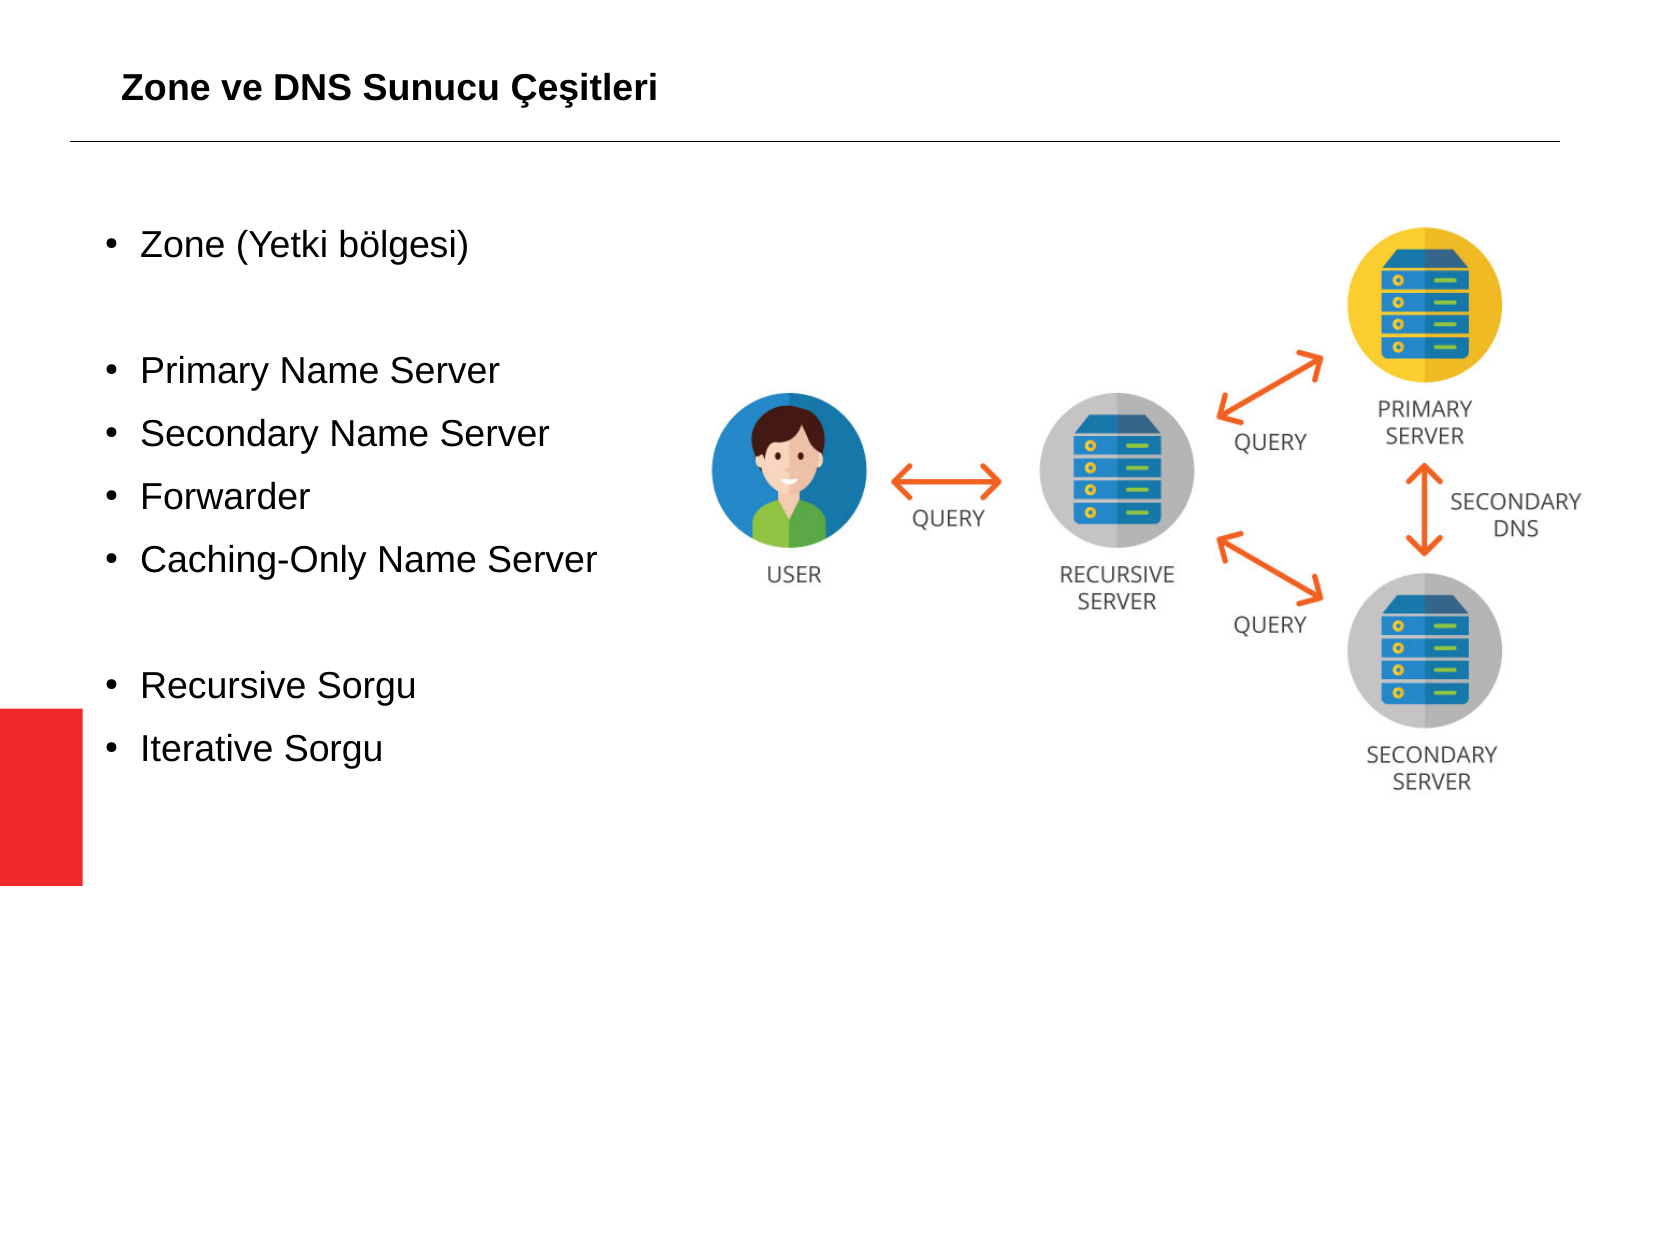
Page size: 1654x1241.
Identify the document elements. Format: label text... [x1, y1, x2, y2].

text_box Zone ve DNS Sunucu Çeşitleri [106, 59, 1536, 116]
text_box Zone (Yetki bölgesi) Primary Name Server Secondary Name Server Forwarder Caching-Only Name Server Recursive Sorgu Iterative Sorgu [90, 195, 706, 756]
picture [690, 209, 1601, 817]
